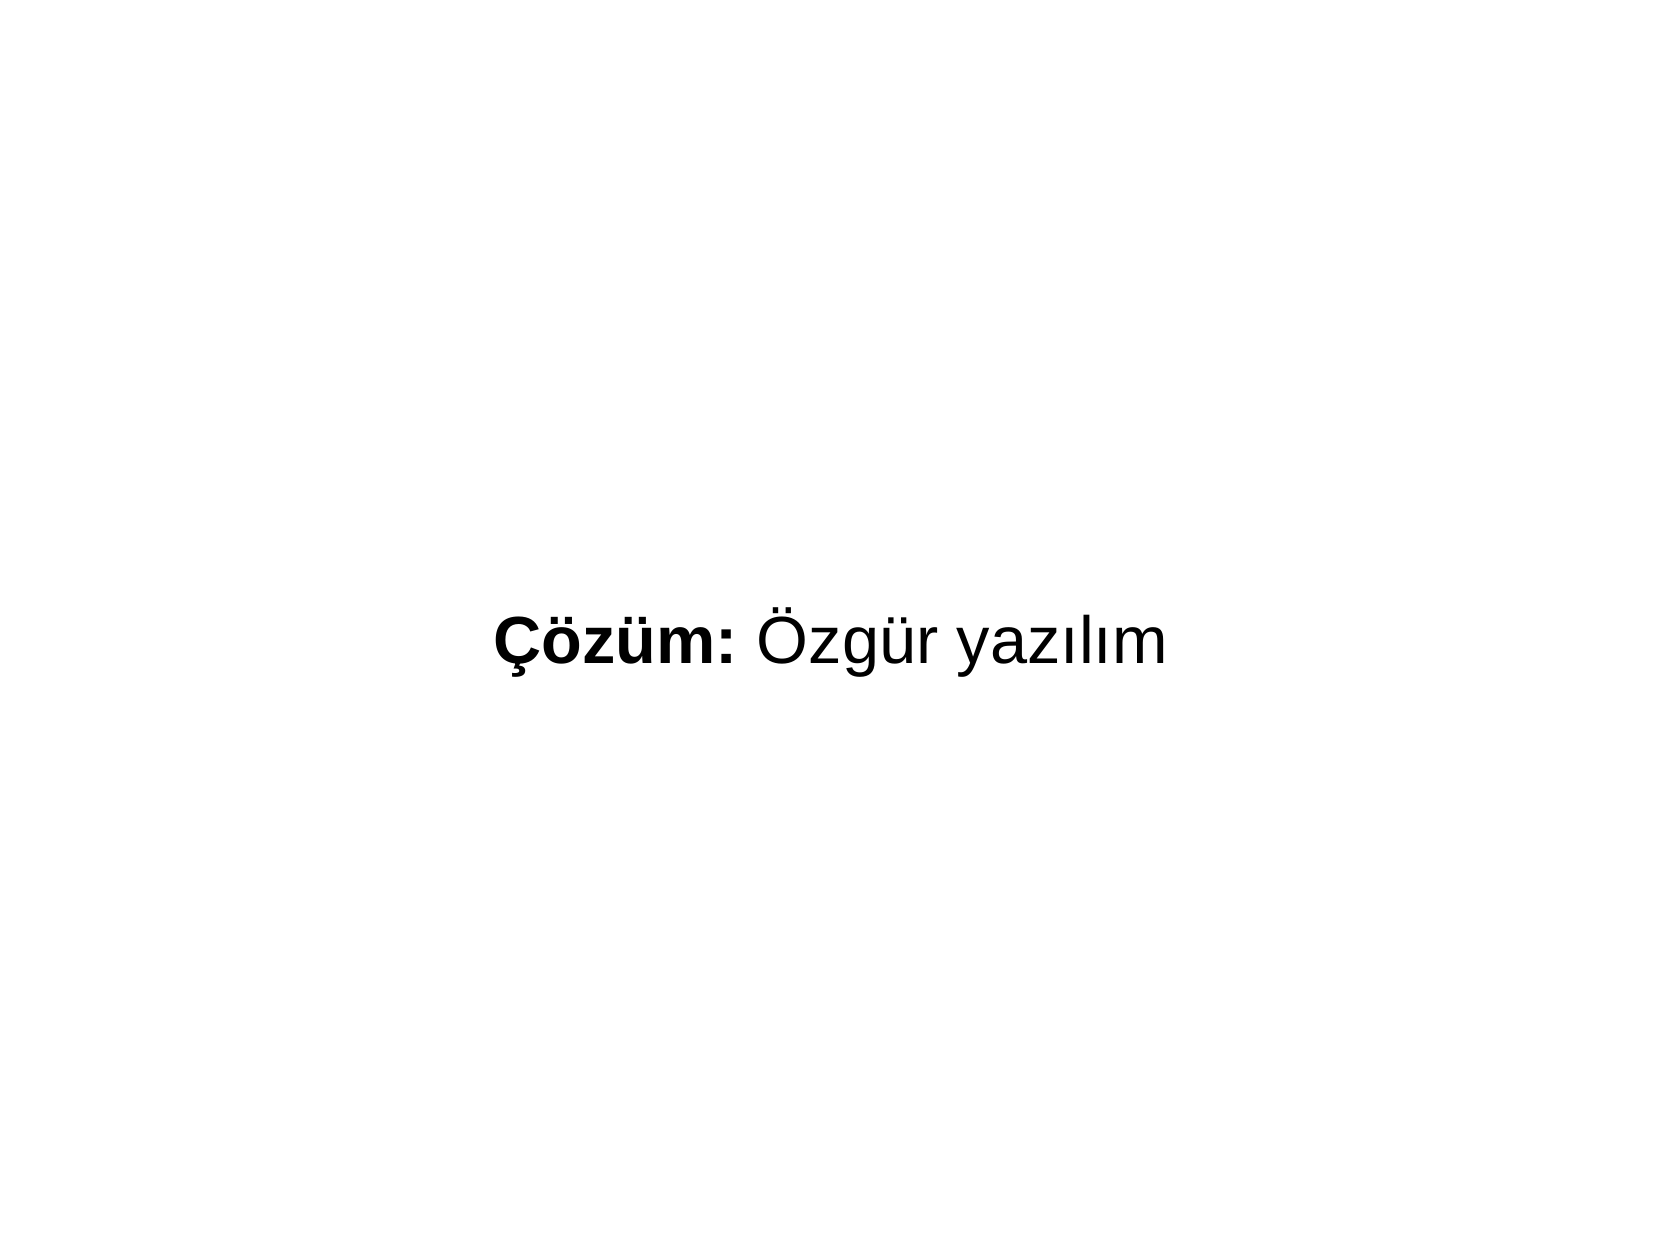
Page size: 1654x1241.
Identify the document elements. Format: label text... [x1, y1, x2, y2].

subtitle Çözüm: Özgür yazılım [86, 231, 1576, 1051]
